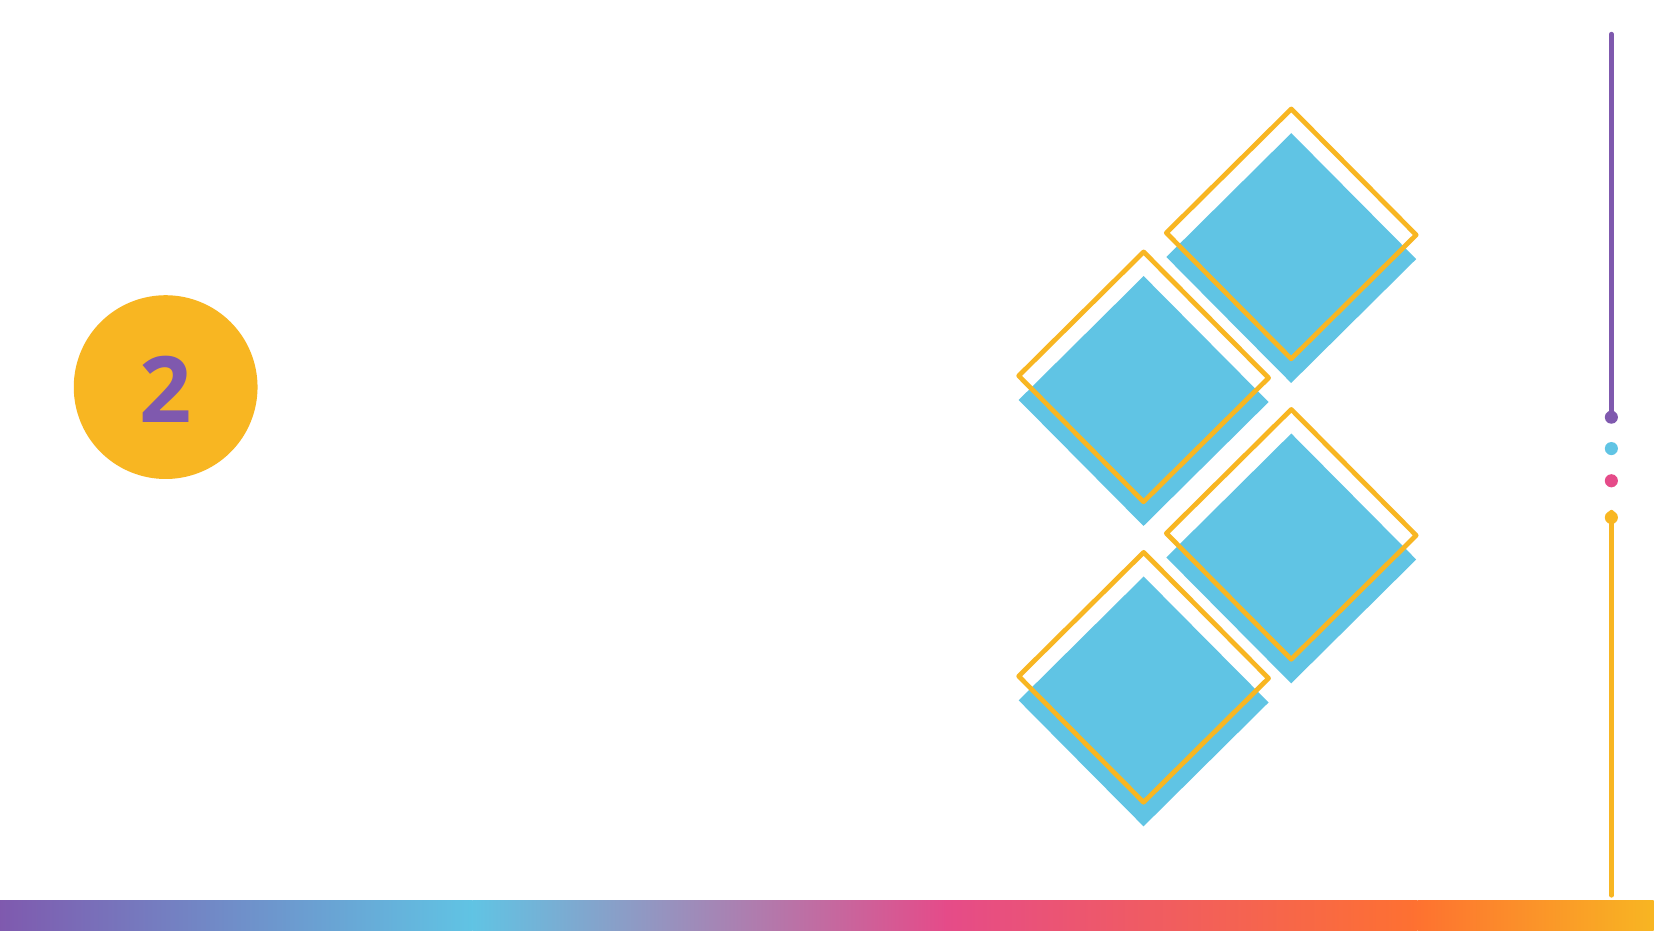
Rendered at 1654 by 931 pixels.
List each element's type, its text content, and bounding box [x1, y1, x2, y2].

text_box 2 [73, 295, 258, 479]
